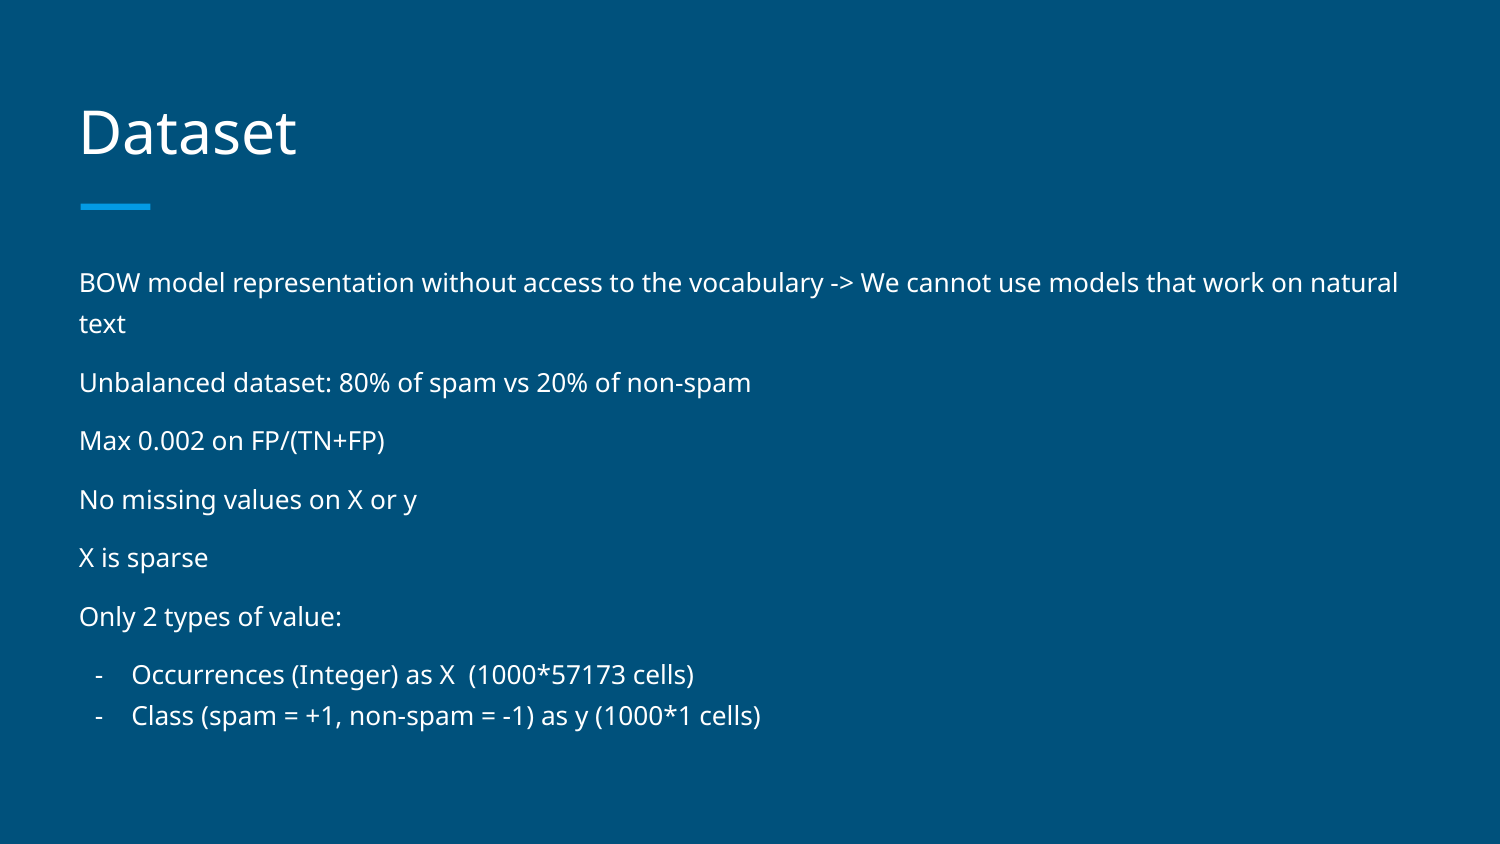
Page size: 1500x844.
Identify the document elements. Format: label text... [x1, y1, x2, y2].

title Dataset [63, 75, 1437, 188]
list BOW model representation without access to the vocabulary -> We cannot use models that work on natural text Unbalanced dataset: 80% of spam vs 20% of non-spam Max 0.002 on FP/(TN+FP) No missing values on X or y X is sparse Only 2 types of value: Occurrences (Integer) as X (1000*57173 cells) Class (spam = +1, non-spam = -1) as y (1000*1 cells) [63, 244, 1437, 750]
